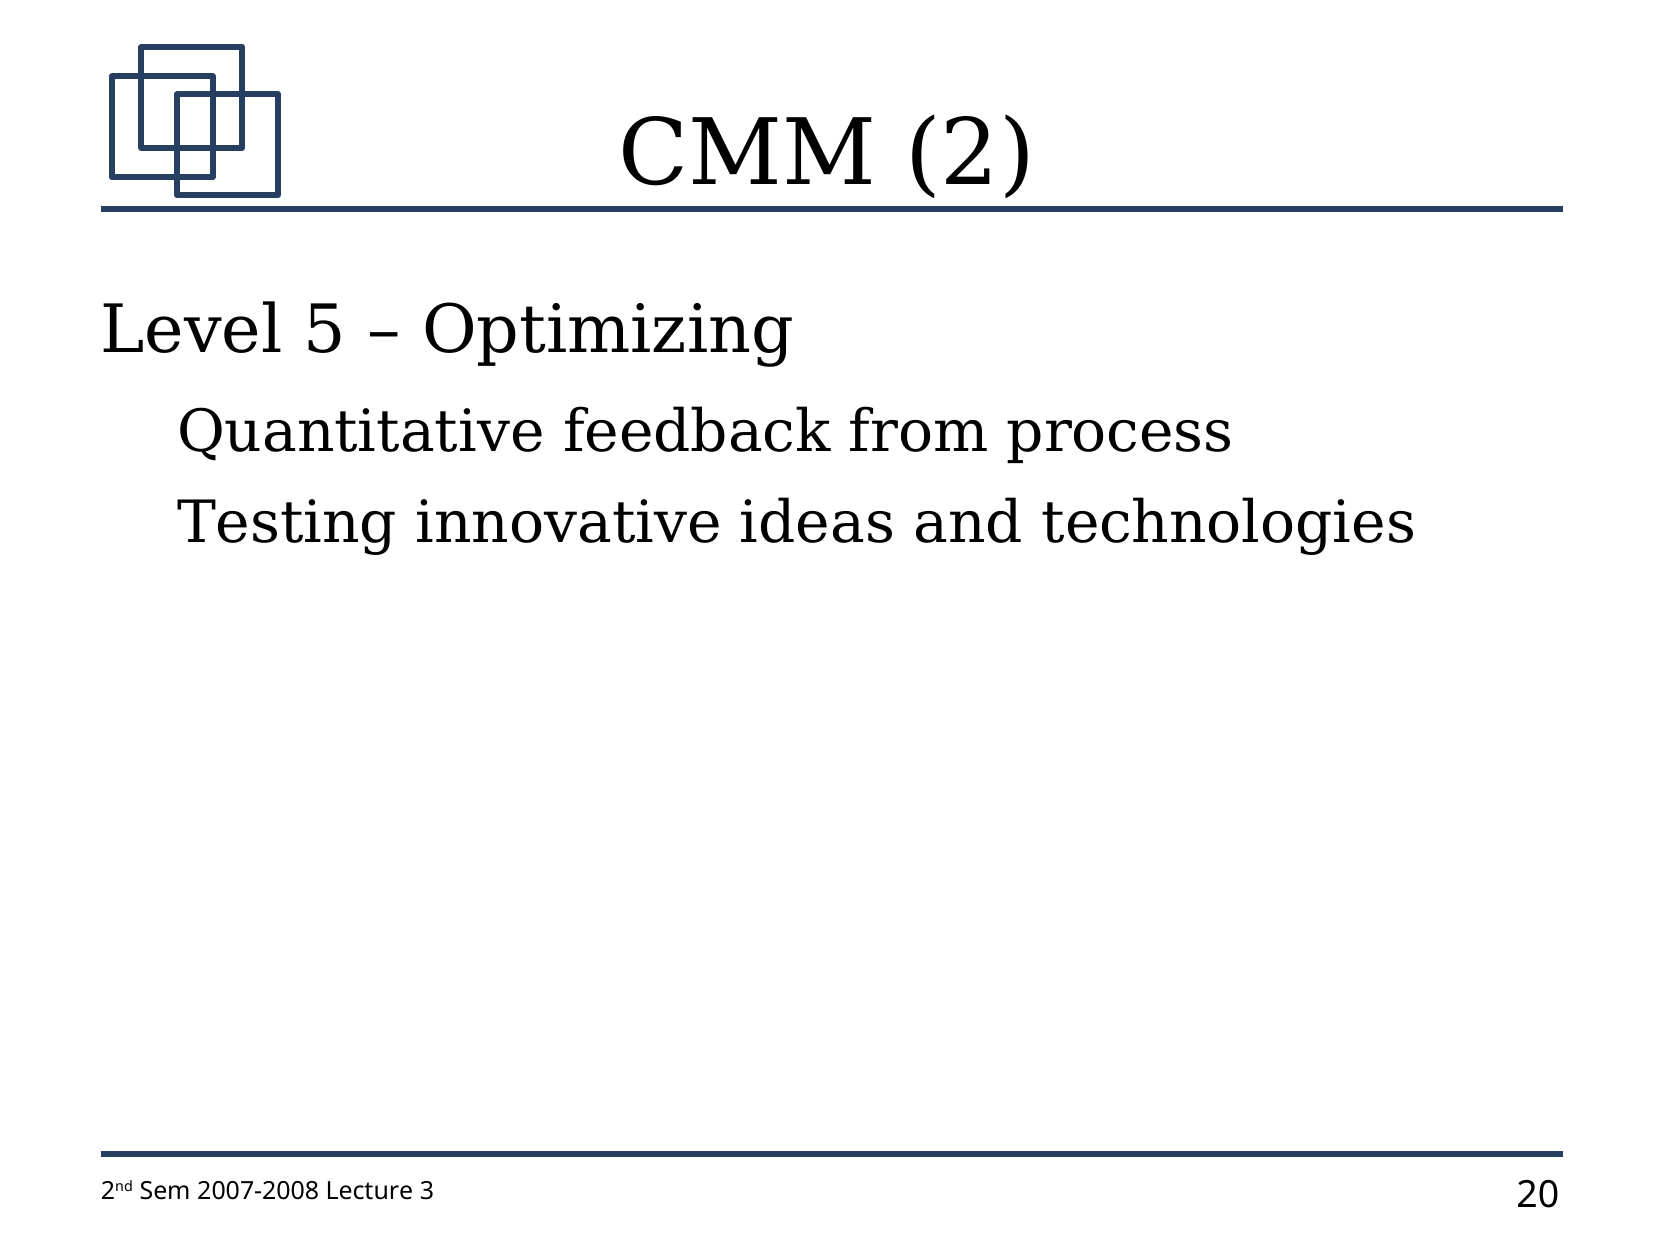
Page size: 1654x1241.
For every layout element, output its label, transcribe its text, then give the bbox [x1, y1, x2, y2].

list Level 5 – Optimizing Quantitative feedback from process Testing innovative ideas and technologies [82, 290, 1571, 1109]
title CMM (2) [82, 49, 1571, 257]
